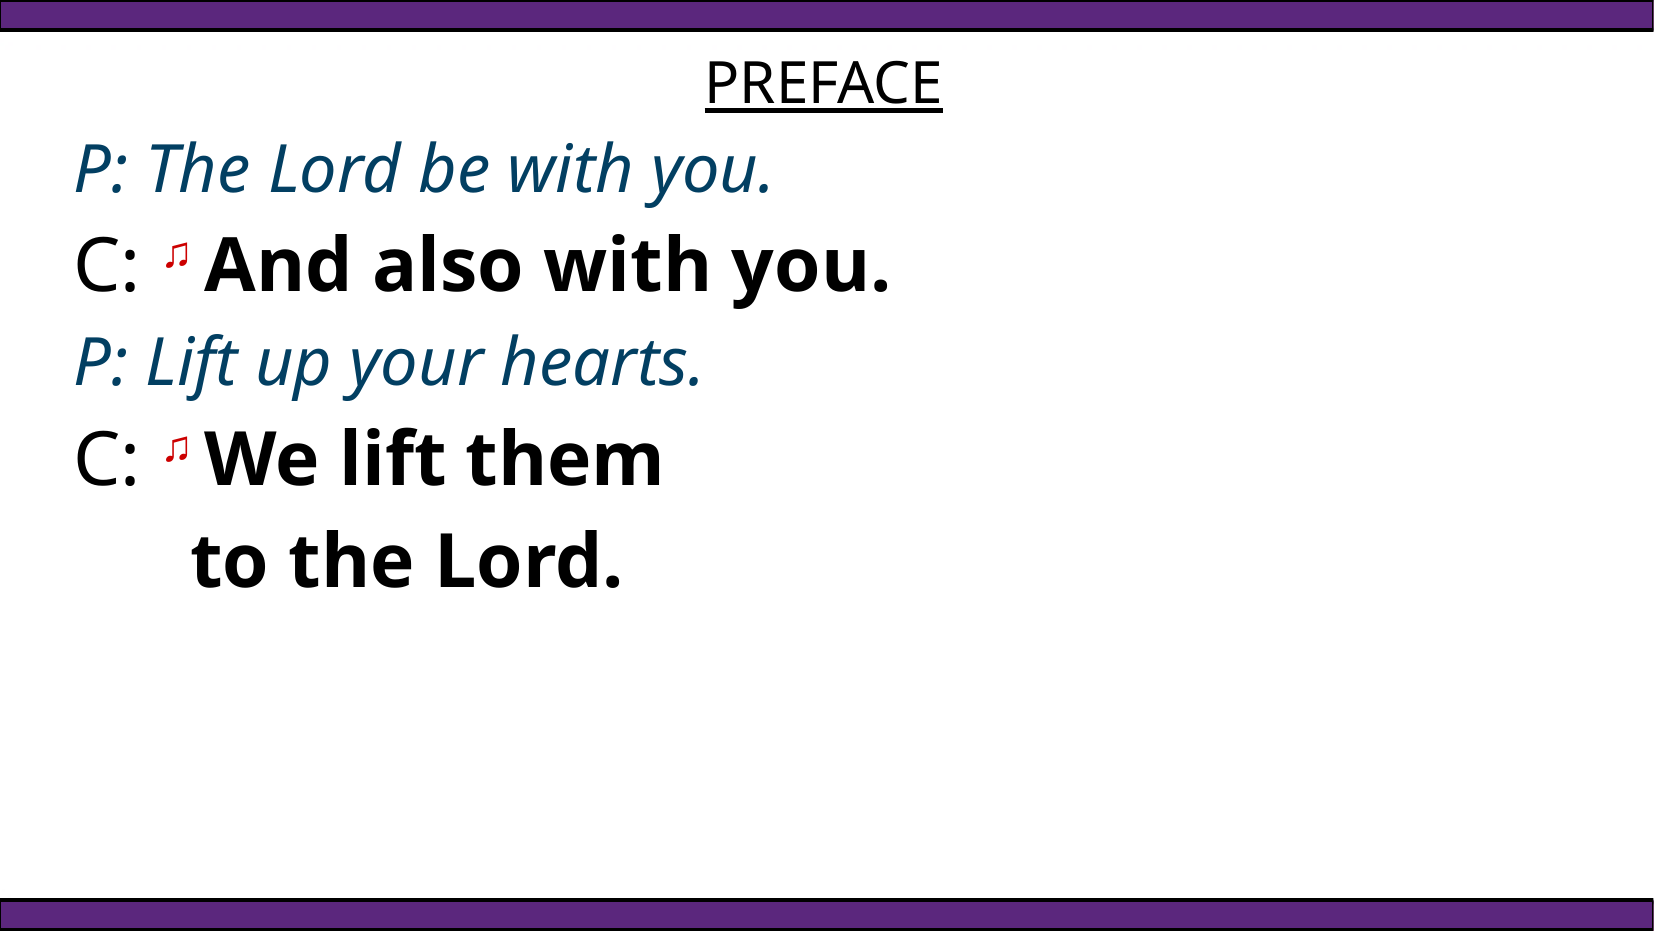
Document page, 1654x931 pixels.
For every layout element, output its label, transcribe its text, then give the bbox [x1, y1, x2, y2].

text_box [0, 0, 1654, 31]
picture [0, 31, 1654, 900]
text_box [0, 900, 1654, 931]
text_box PREFACE P: The Lord be with you. C: ♫ And also with you. P: Lift up your hearts. C: ♫ We lift them to the Lord. [58, 34, 1589, 604]
